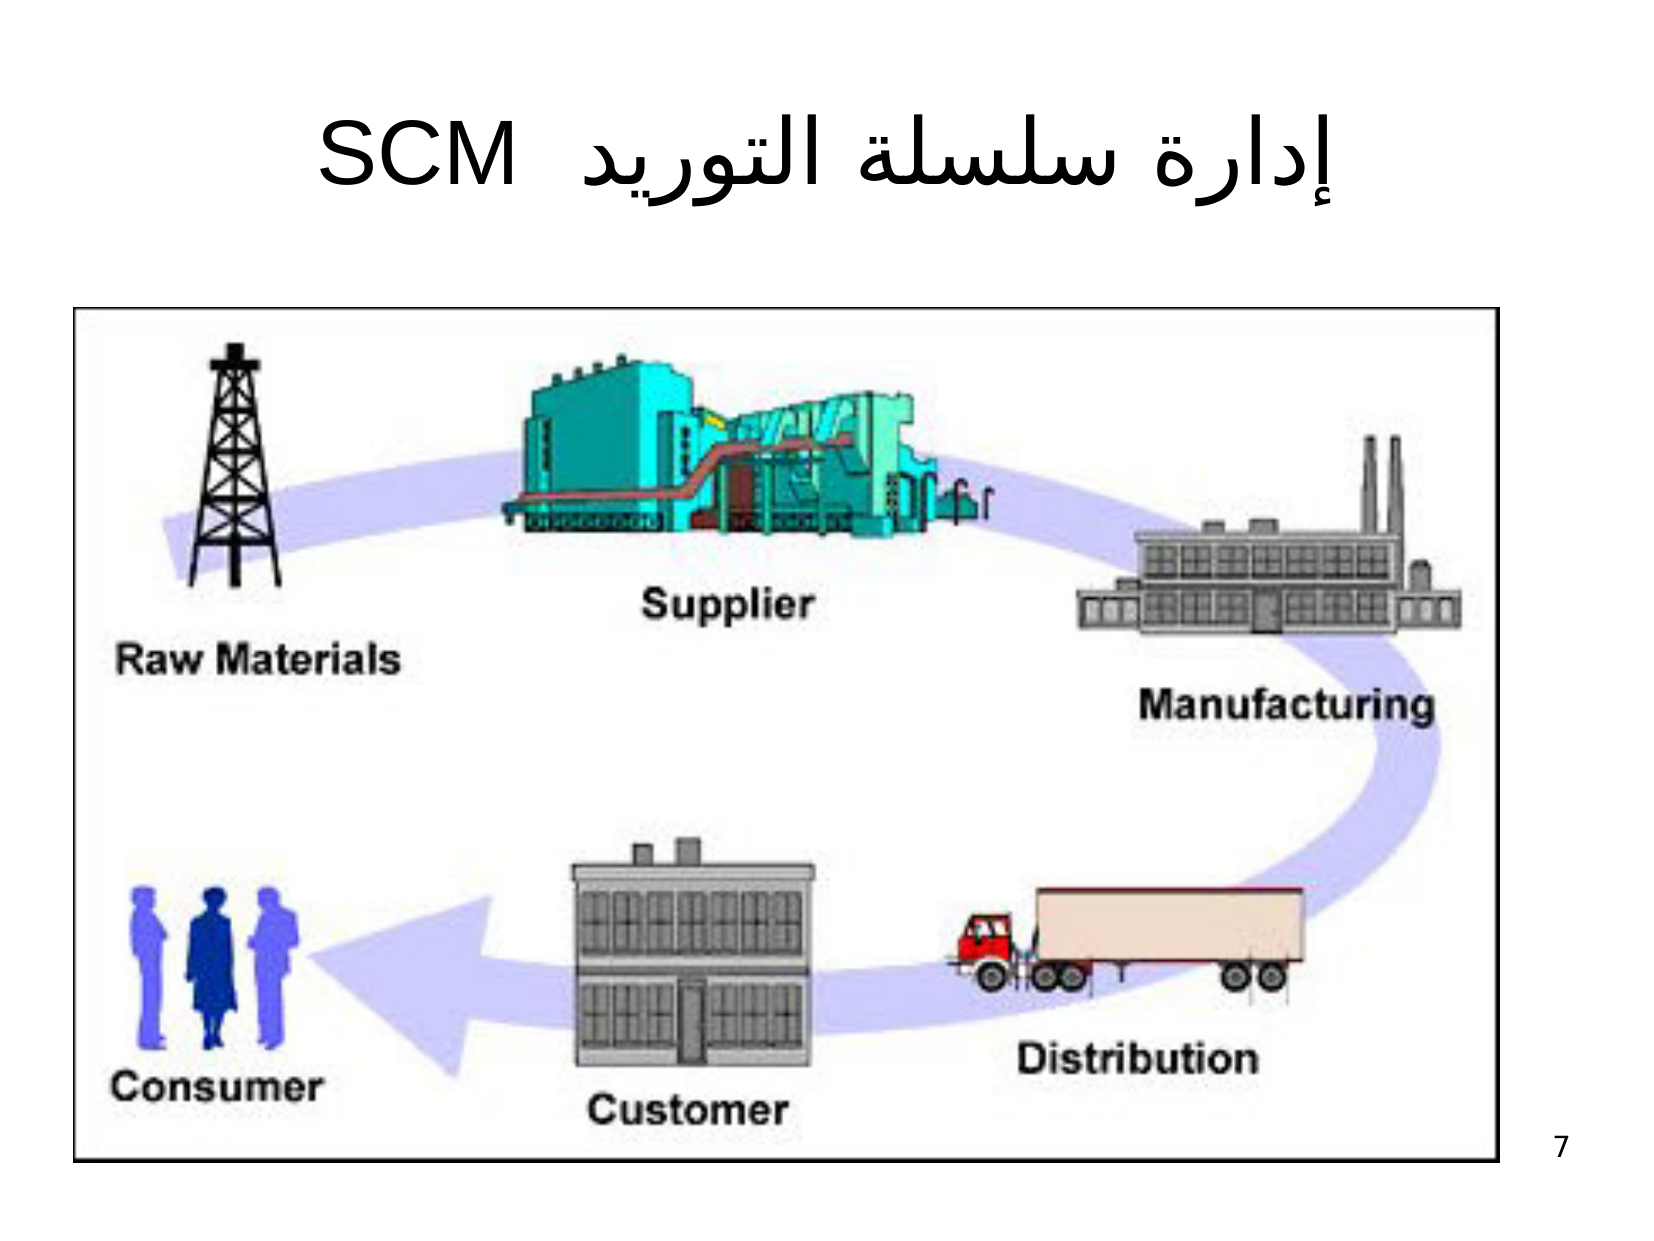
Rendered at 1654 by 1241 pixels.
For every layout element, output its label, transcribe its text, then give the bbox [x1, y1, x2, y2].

title إدارة سلسلة التوريد SCM [82, 49, 1571, 257]
picture [73, 307, 1501, 1163]
